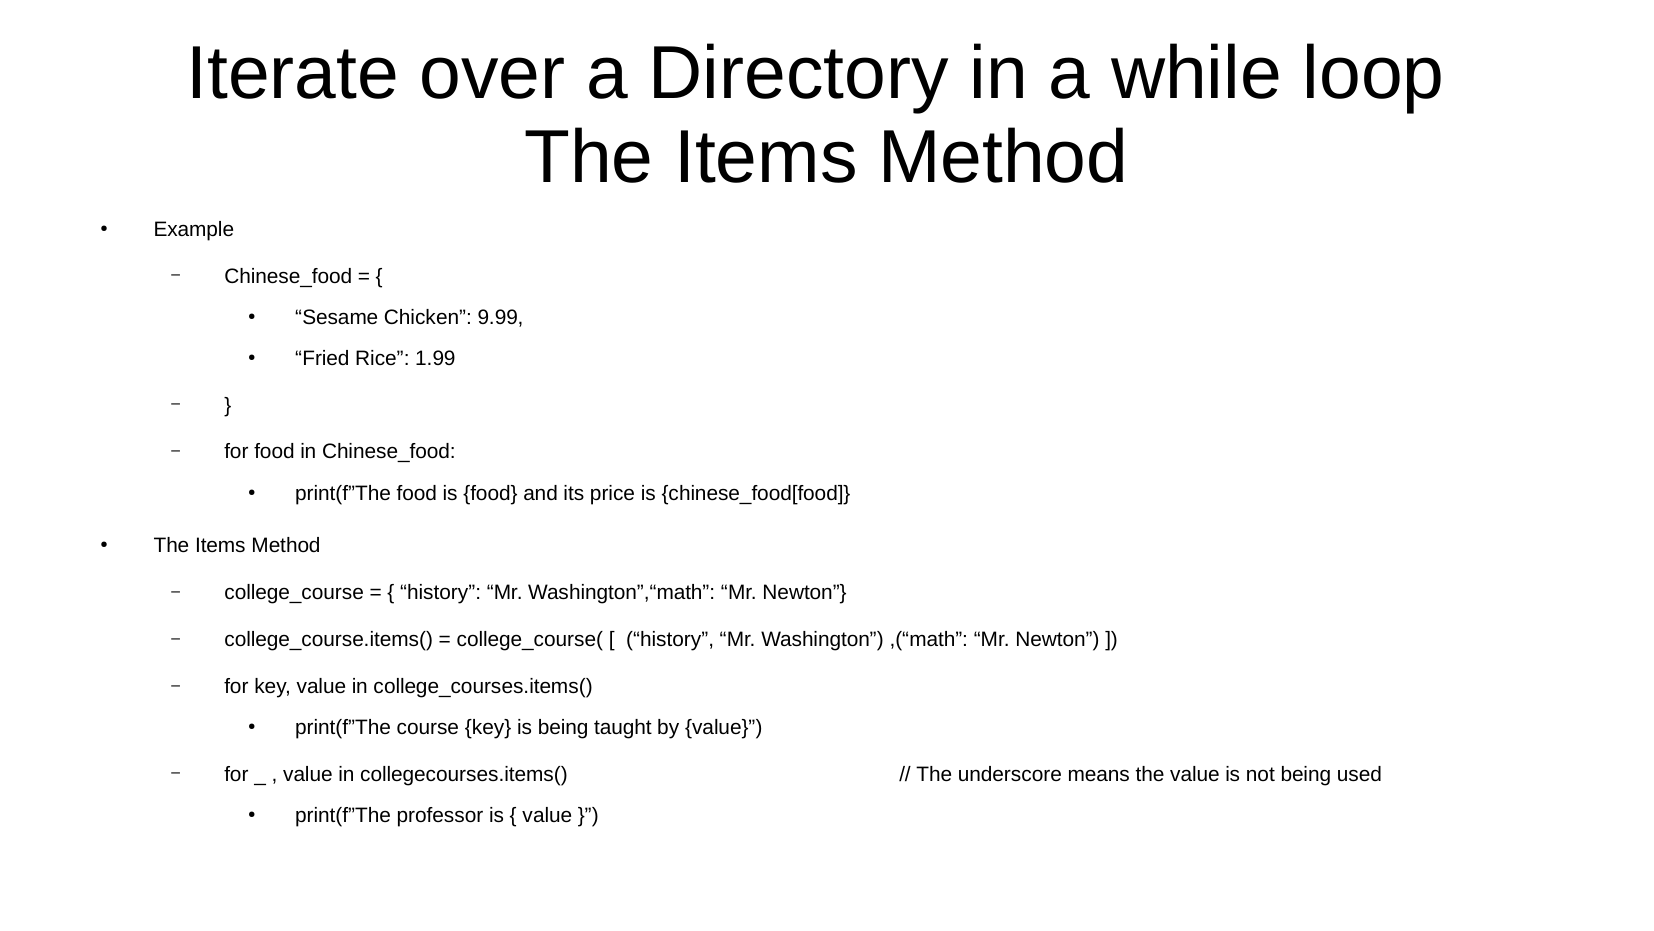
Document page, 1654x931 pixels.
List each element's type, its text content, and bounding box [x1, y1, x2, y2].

title Iterate over a Directory in a while loop The Items Method [82, 30, 1571, 199]
list Example Chinese_food = { “Sesame Chicken”: 9.99, “Fried Rice”: 1.99 } for food in Chinese_food: print(f”The food is {food} and its price is {chinese_food[food]} The Items Method college_course = { “history”: “Mr. Washington”,“math”: “Mr. Newton”} college_course.items() = college_course( [ (“history”, “Mr. Washington”) ,(“math”: “Mr. Newton”) ]) for key, value in college_courses.items() print(f”The course {key} is being taught by {value}”) for _ , value in collegecourses.items() // The underscore means the value is not being used print(f”The professor is { value }”) [82, 217, 1636, 916]
